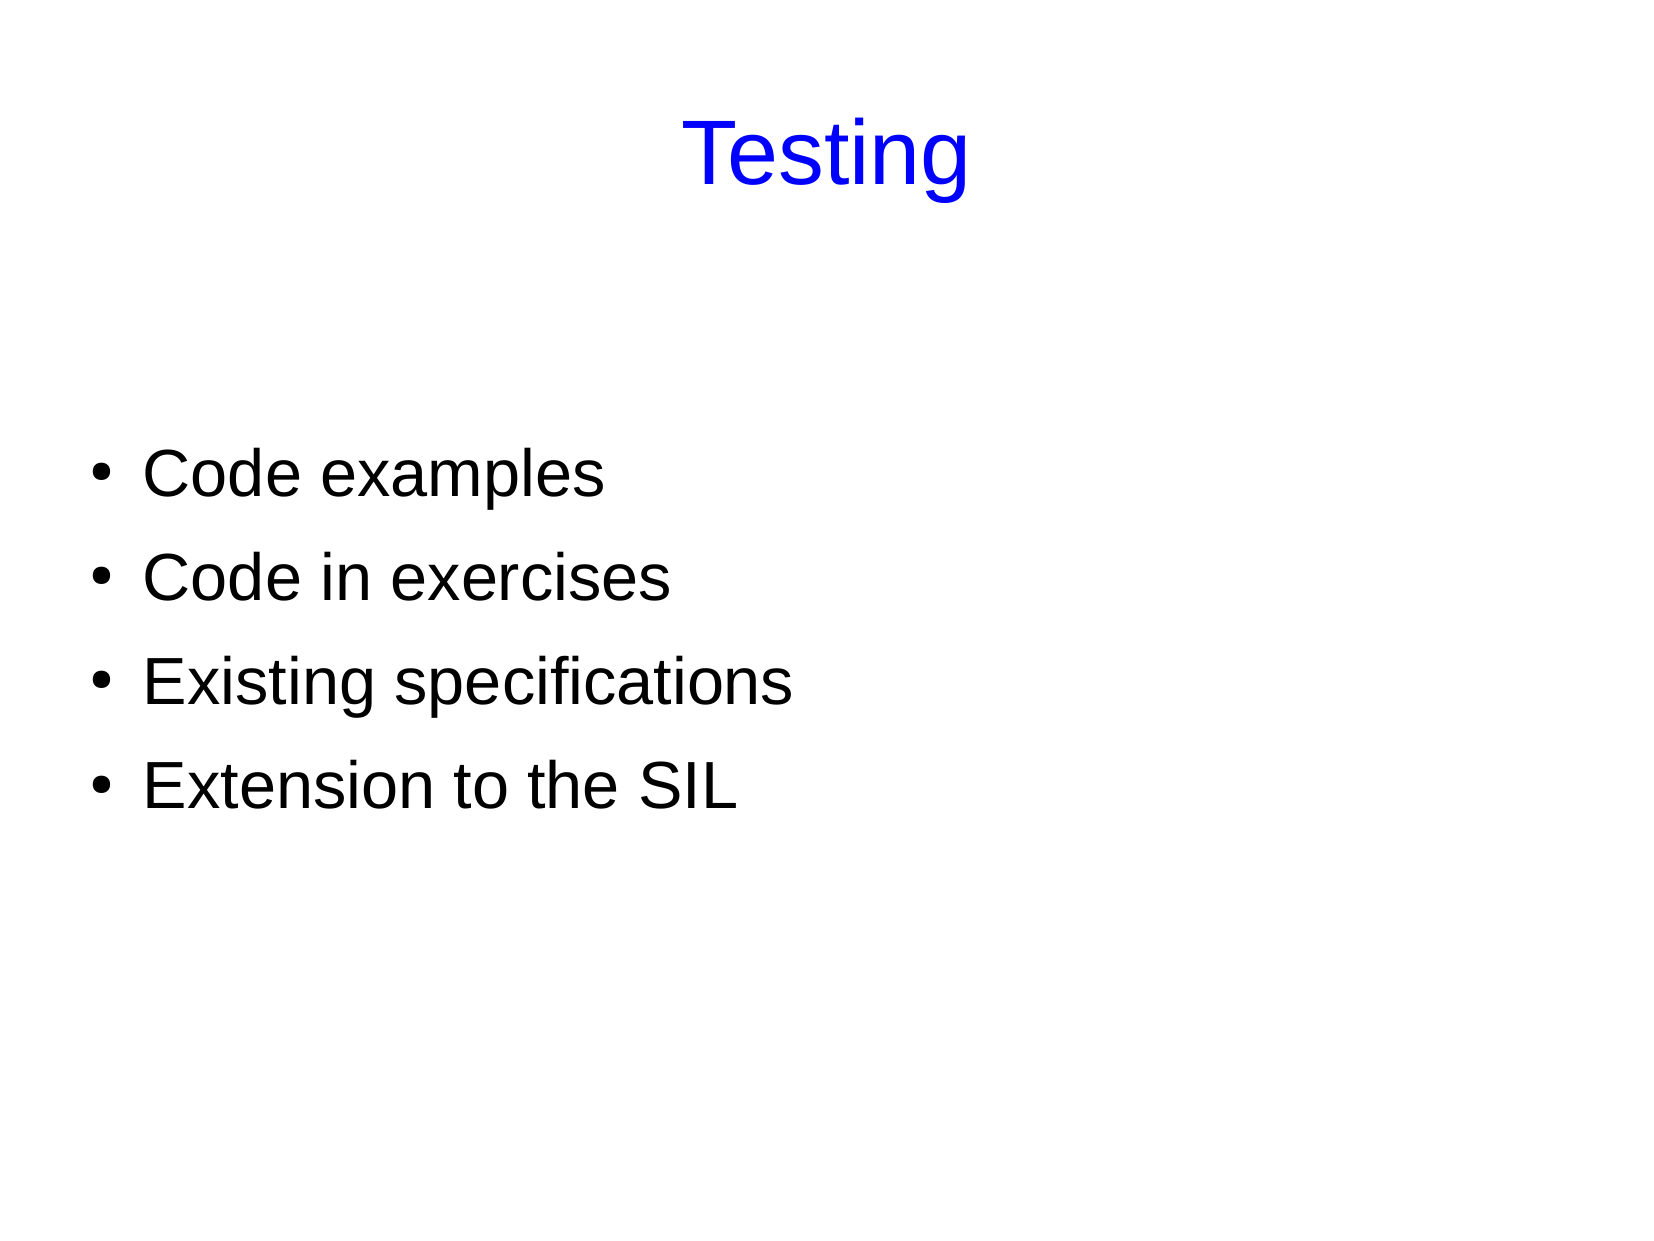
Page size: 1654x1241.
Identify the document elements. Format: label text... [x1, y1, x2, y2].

list Code examples Code in exercises Existing specifications Extension to the SIL [71, 435, 1561, 1156]
title Testing [82, 49, 1571, 257]
